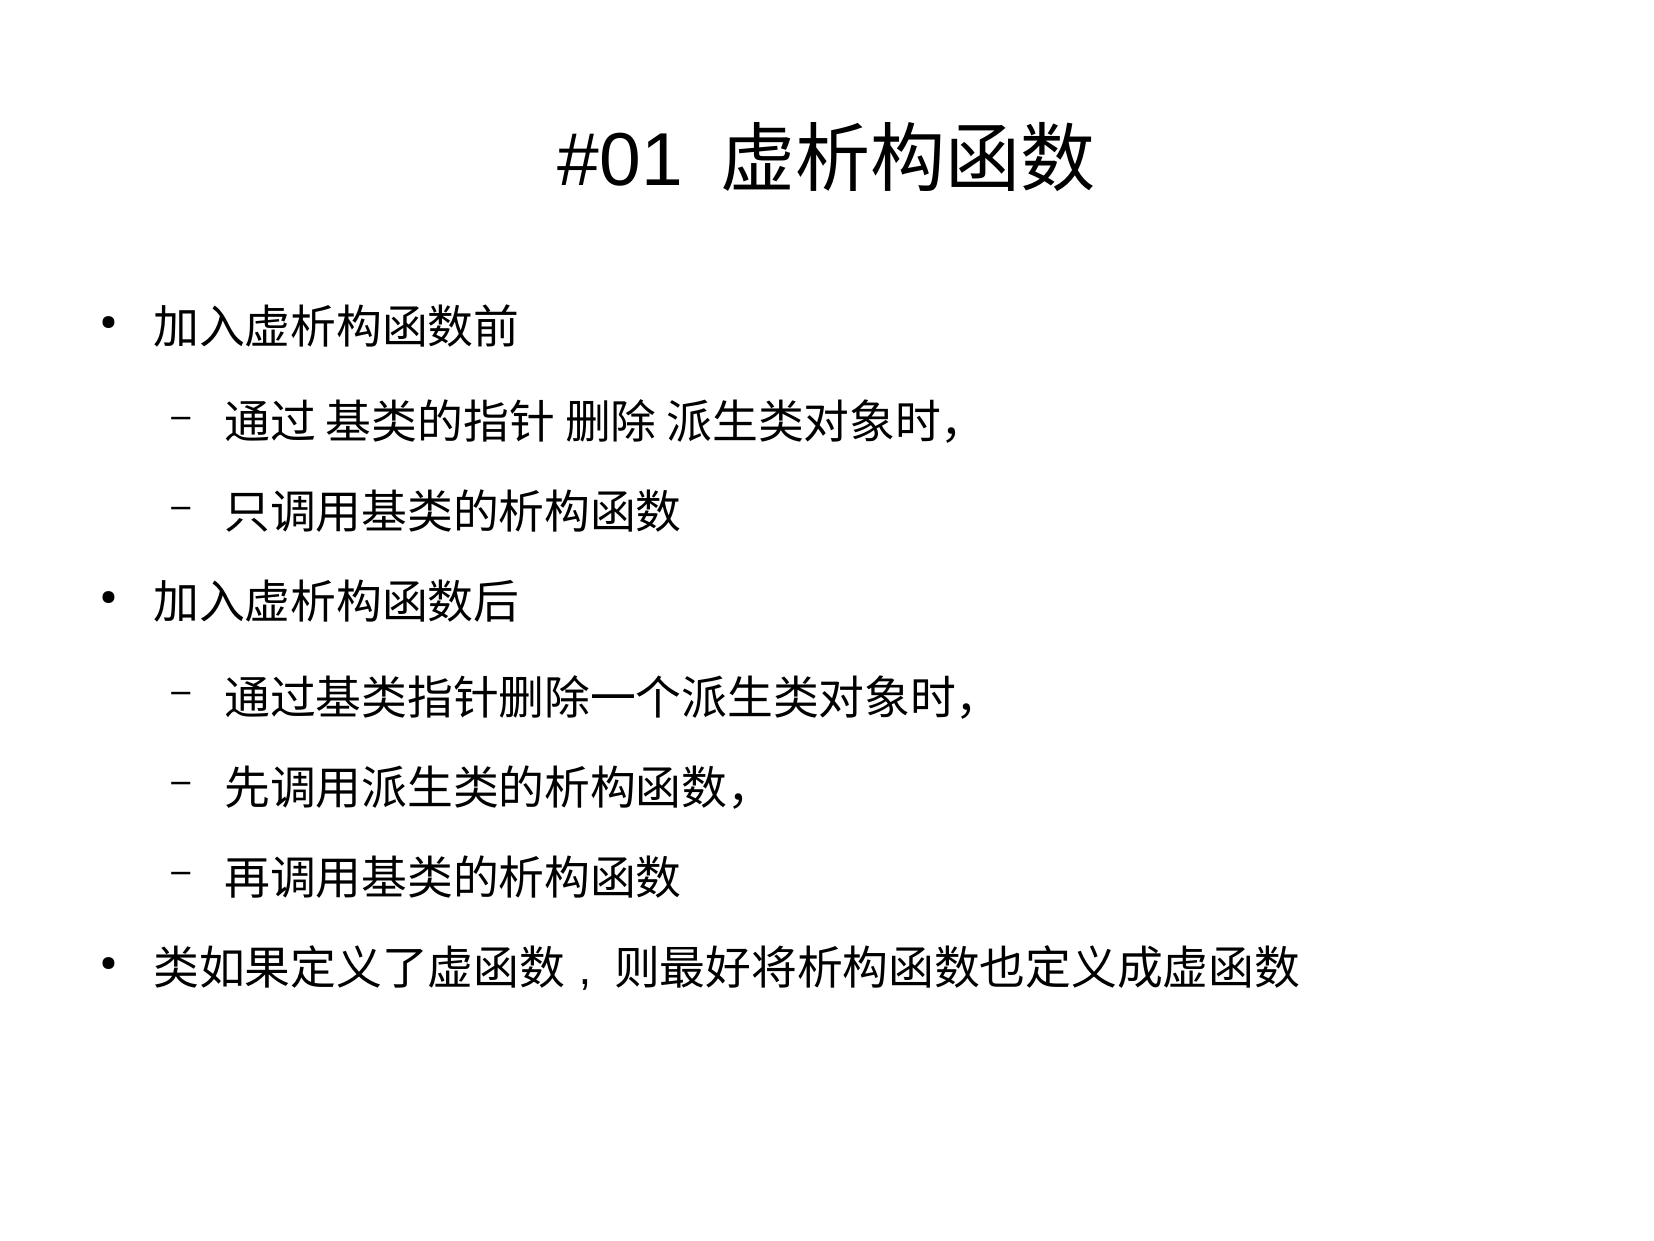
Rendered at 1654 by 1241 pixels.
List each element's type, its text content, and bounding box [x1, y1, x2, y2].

title #01 虚析构函数 [82, 49, 1571, 257]
list 加入虚析构函数前 通过 基类的指针 删除 派生类对象时， 只调用基类的析构函数 加入虚析构函数后 通过基类指针删除一个派生类对象时， 先调用派生类的析构函数， 再调用基类的析构函数 类如果定义了虚函数, 则最好将析构函数也定义成虚函数 [82, 290, 1571, 1010]
